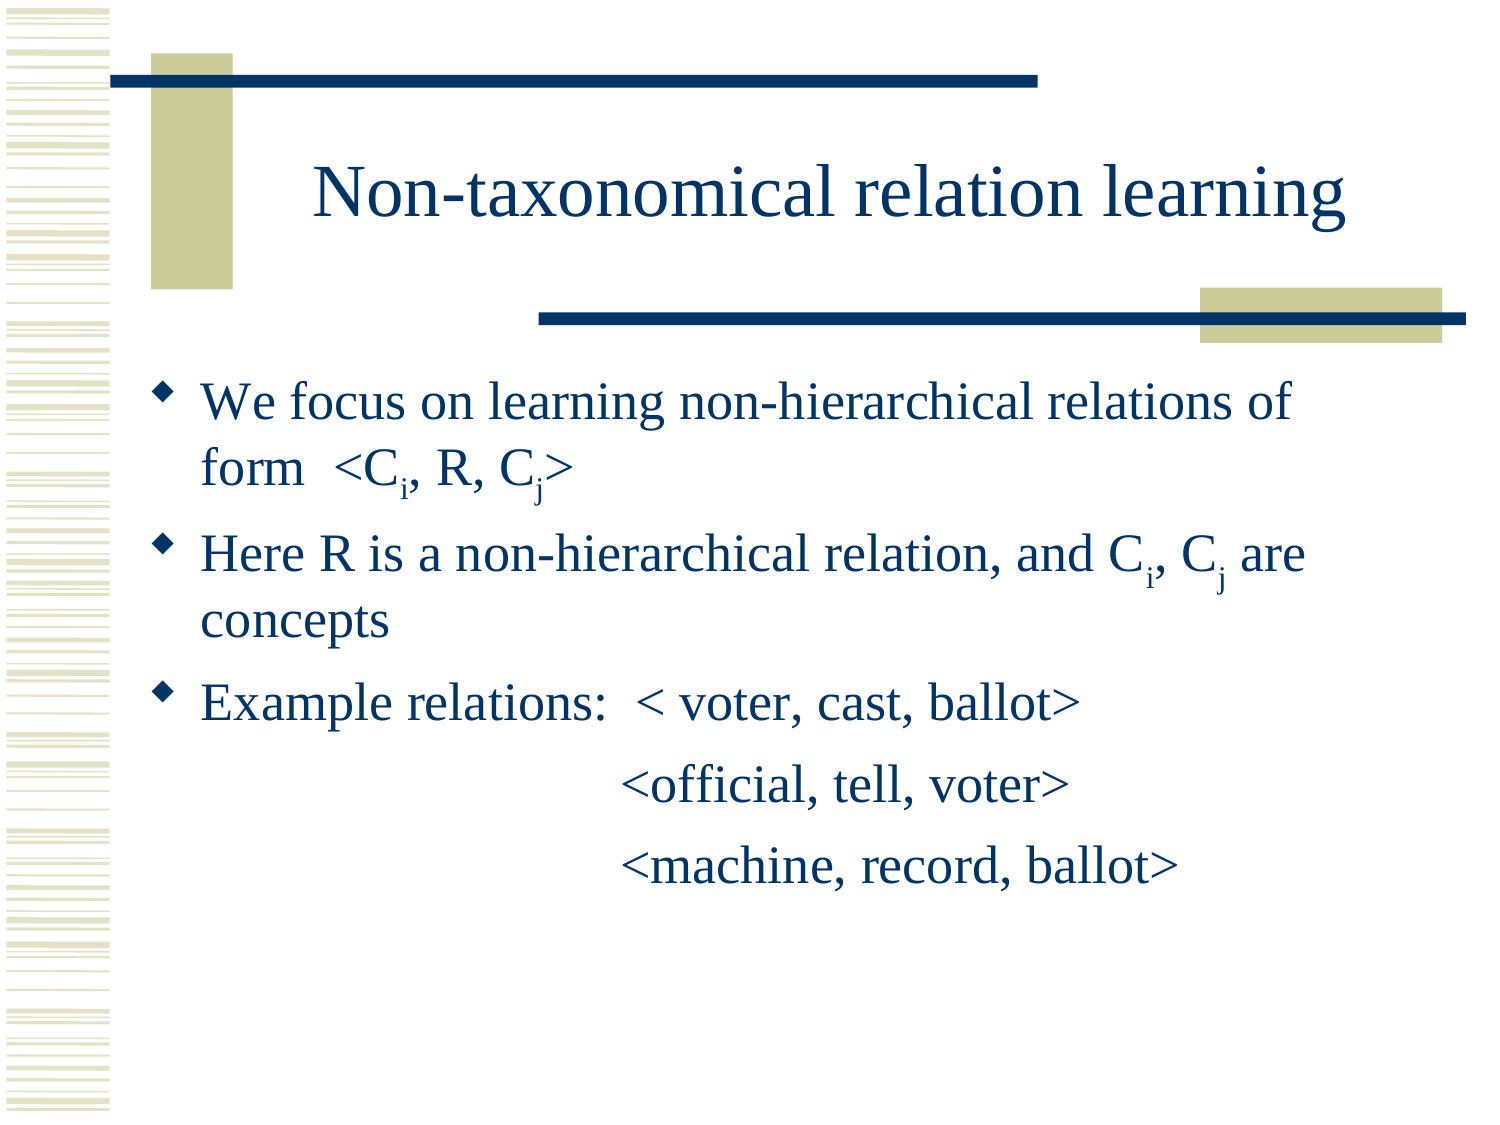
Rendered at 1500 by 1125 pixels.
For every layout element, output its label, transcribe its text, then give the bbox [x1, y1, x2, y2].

title Non-taxonomical relation learning [225, 99, 1436, 288]
list We focus on learning non-hierarchical relations of form <Ci, R, Cj> Here R is a non-hierarchical relation, and Ci, Cj are concepts Example relations: < voter, cast, ballot> <official, tell, voter> <machine, record, ballot> [132, 363, 1439, 1098]
